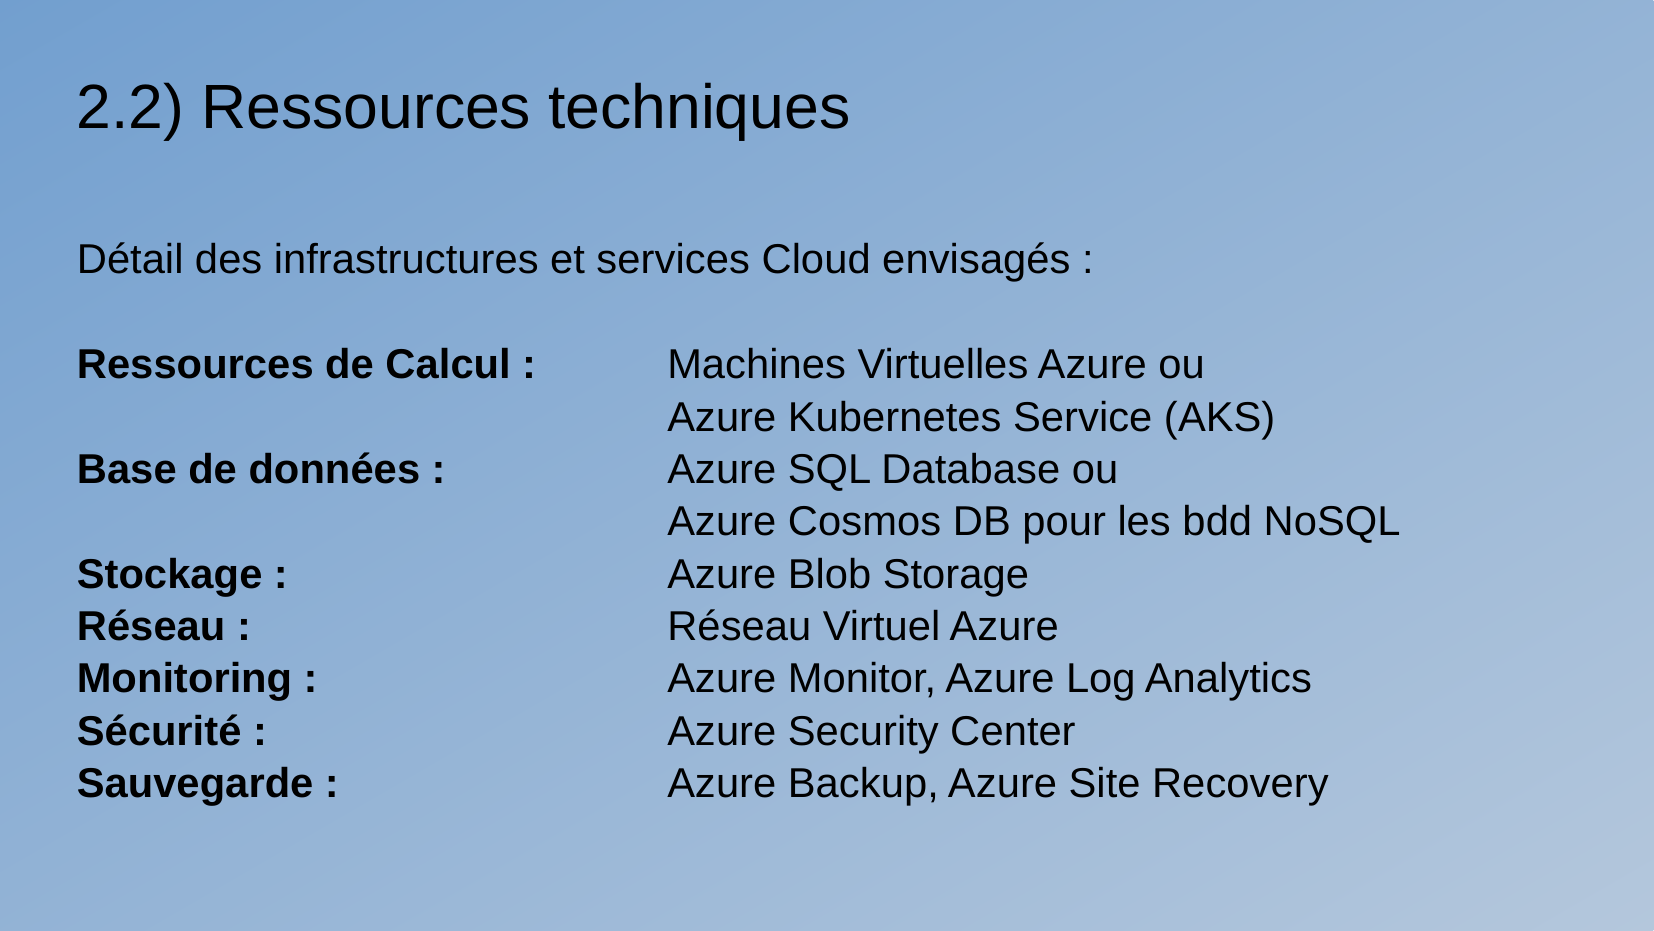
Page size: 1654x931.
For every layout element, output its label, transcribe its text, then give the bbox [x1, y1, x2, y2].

list Détail des infrastructures et services Cloud envisagés : Ressources de Calcul : Machines Virtuelles Azure ou Azure Kubernetes Service (AKS) Base de données : Azure SQL Database ou Azure Cosmos DB pour les bdd NoSQL Stockage : Azure Blob Storage Réseau : Réseau Virtuel Azure Monitoring : Azure Monitor, Azure Log Analytics Sécurité : Azure Security Center Sauvegarde : Azure Backup, Azure Site Recovery [76, 236, 1565, 878]
title 2.2) Ressources techniques [76, 29, 1565, 185]
